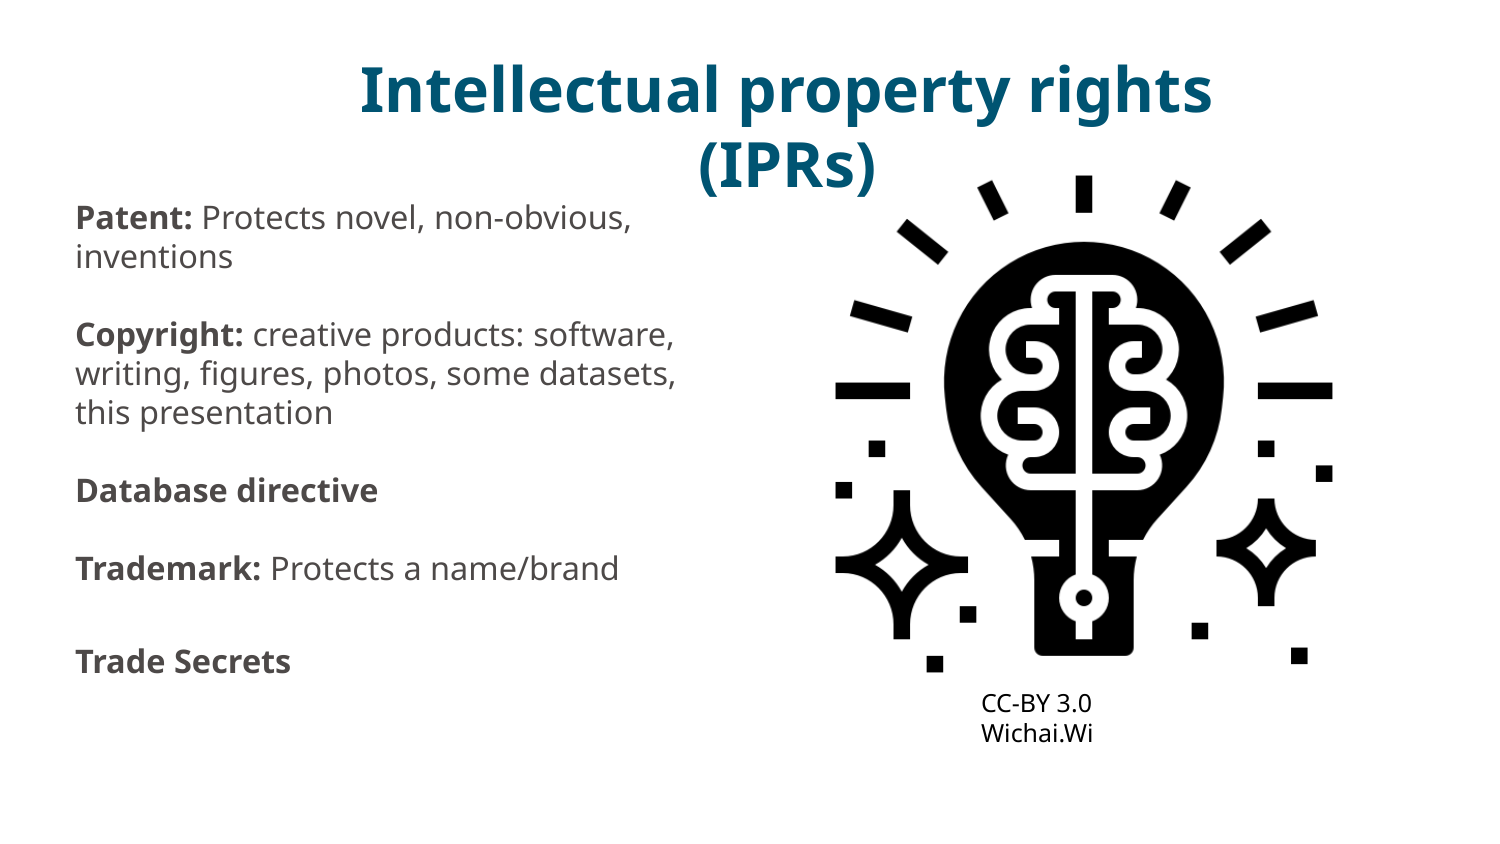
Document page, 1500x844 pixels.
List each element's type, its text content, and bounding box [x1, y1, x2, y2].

text_box Patent: Protects novel, non-obvious, inventions Copyright: creative products: software, writing, figures, photos, some datasets, this presentation Database directive Trademark: Protects a name/brand Trade Secrets [75, 197, 734, 687]
text_box Intellectual property rights (IPRs) [292, 44, 1282, 159]
text_box CC-BY 3.0 Wichai.Wi [969, 682, 1217, 722]
picture [819, 159, 1349, 689]
